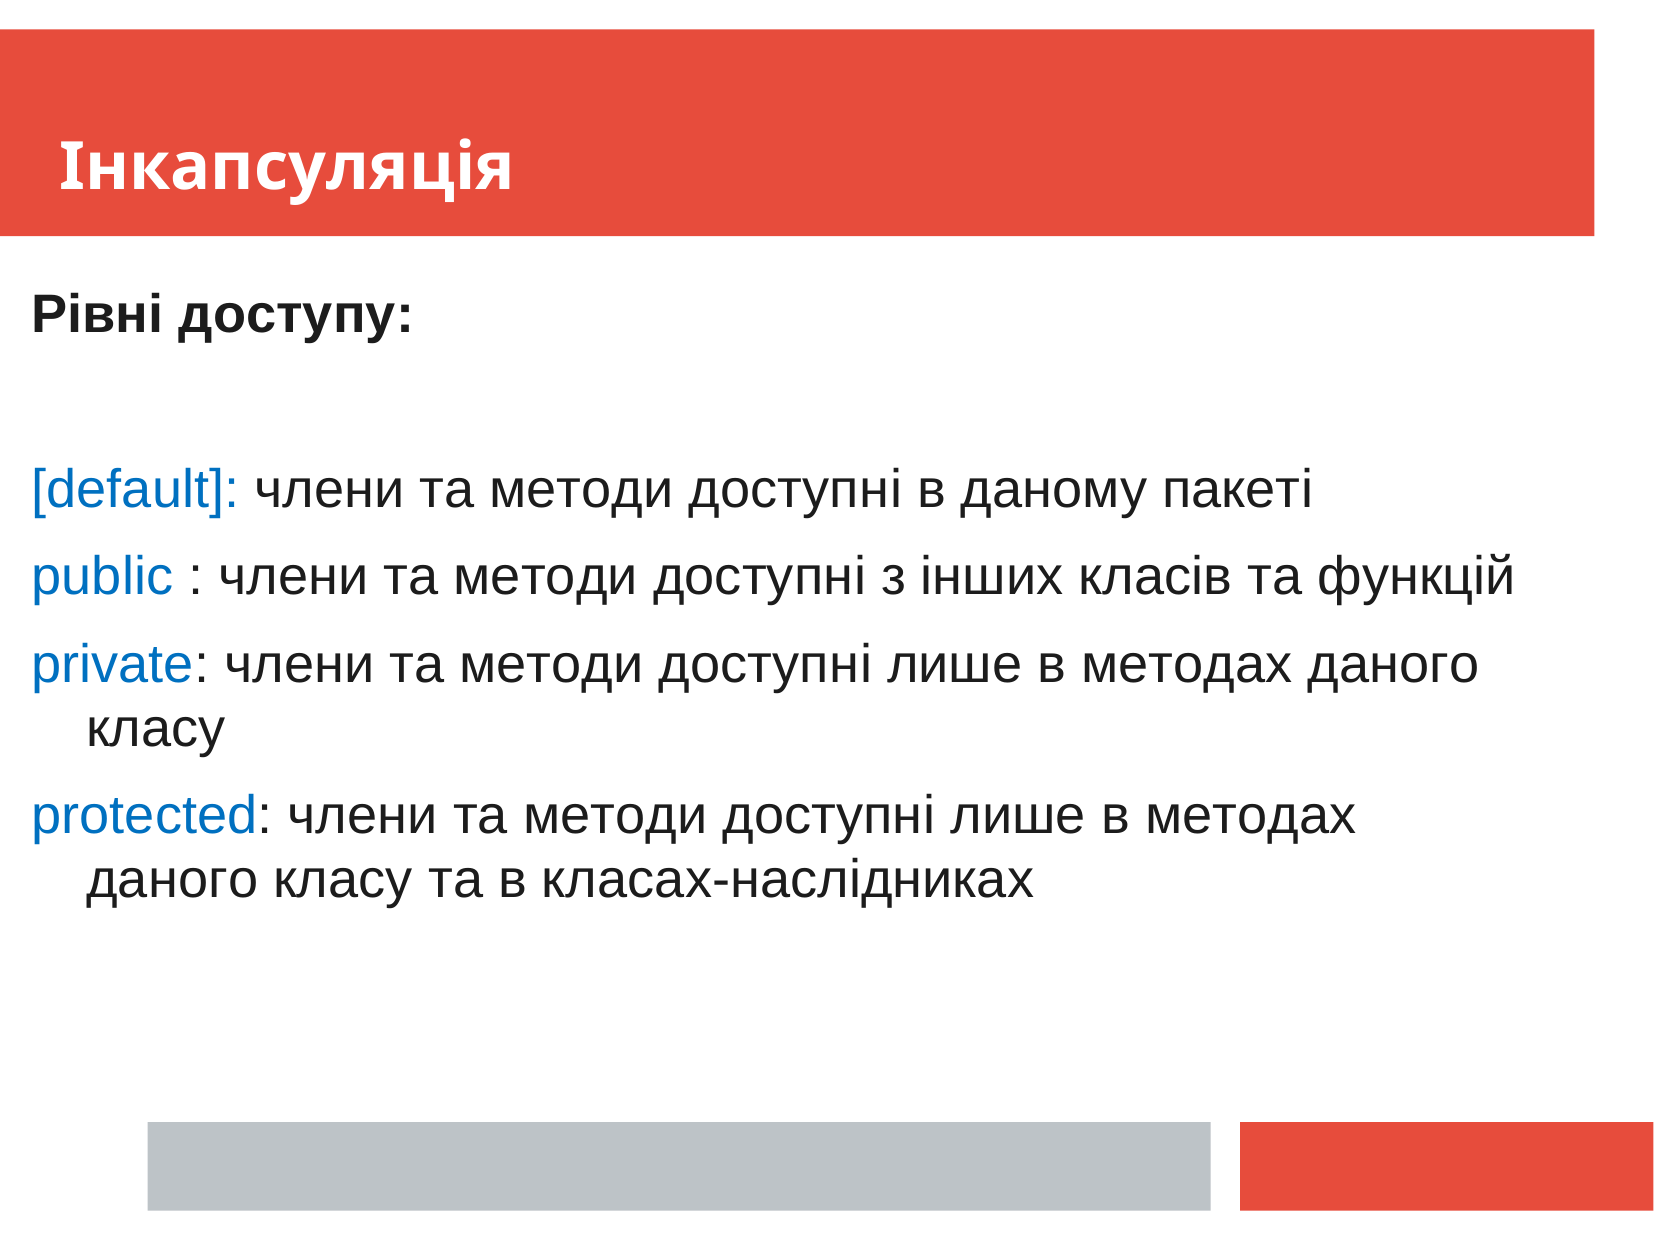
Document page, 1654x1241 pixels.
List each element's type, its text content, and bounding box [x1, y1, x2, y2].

text_box Інкапсуляція [59, 59, 1594, 206]
text_box Рівні доступу: [default]: члени та методи доступні в даному пакеті public : члени та методи доступні з інших класів та функцій private: члени та методи доступні лише в методах даного класу protected: члени та методи доступні лише в методах даного класу та в класах-наслідниках [29, 280, 1535, 1059]
